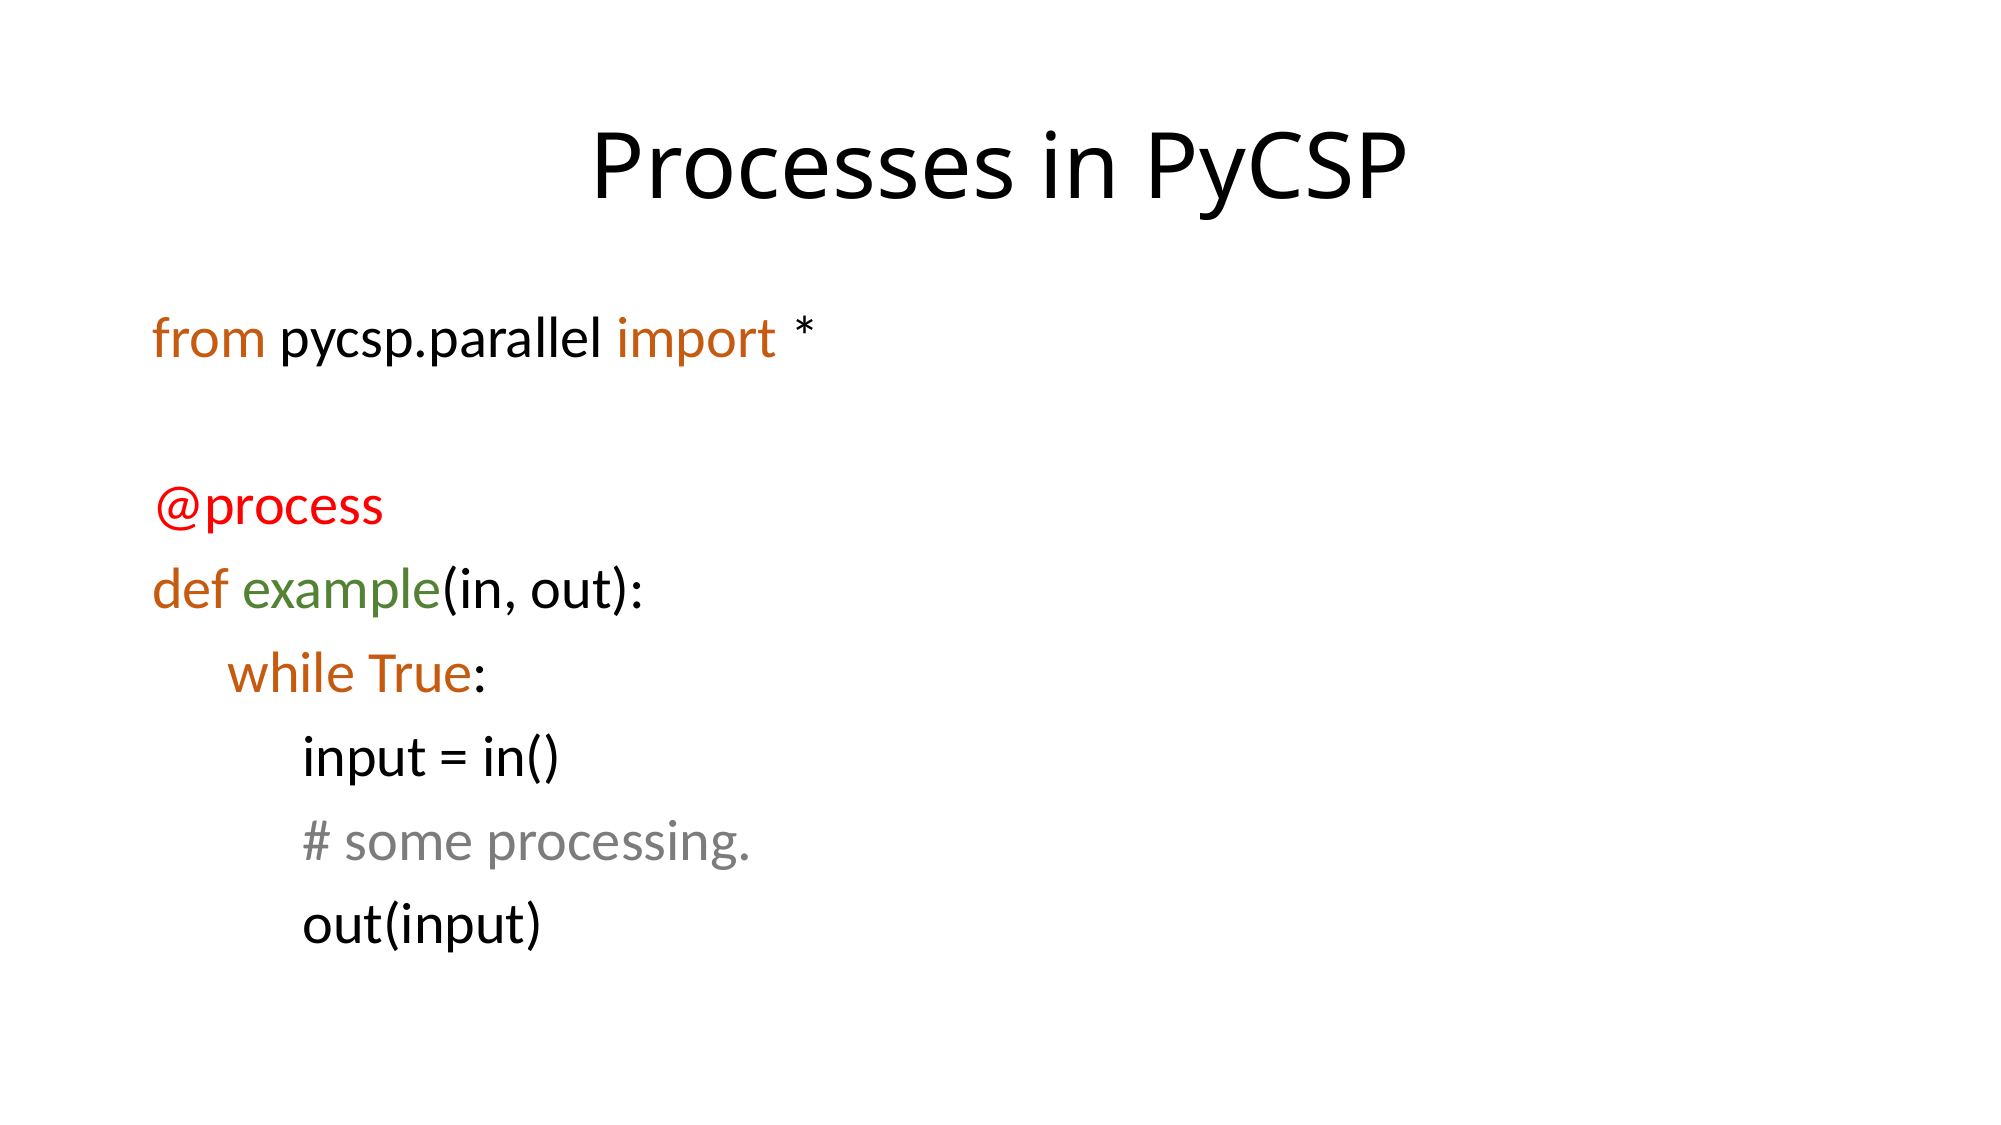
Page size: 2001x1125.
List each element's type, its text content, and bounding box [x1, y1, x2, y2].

list from pycsp.parallel import * @process def example(in, out): while True: input = in() # some processing. out(input) [137, 299, 1863, 1014]
title Processes in PyCSP [137, 59, 1863, 278]
